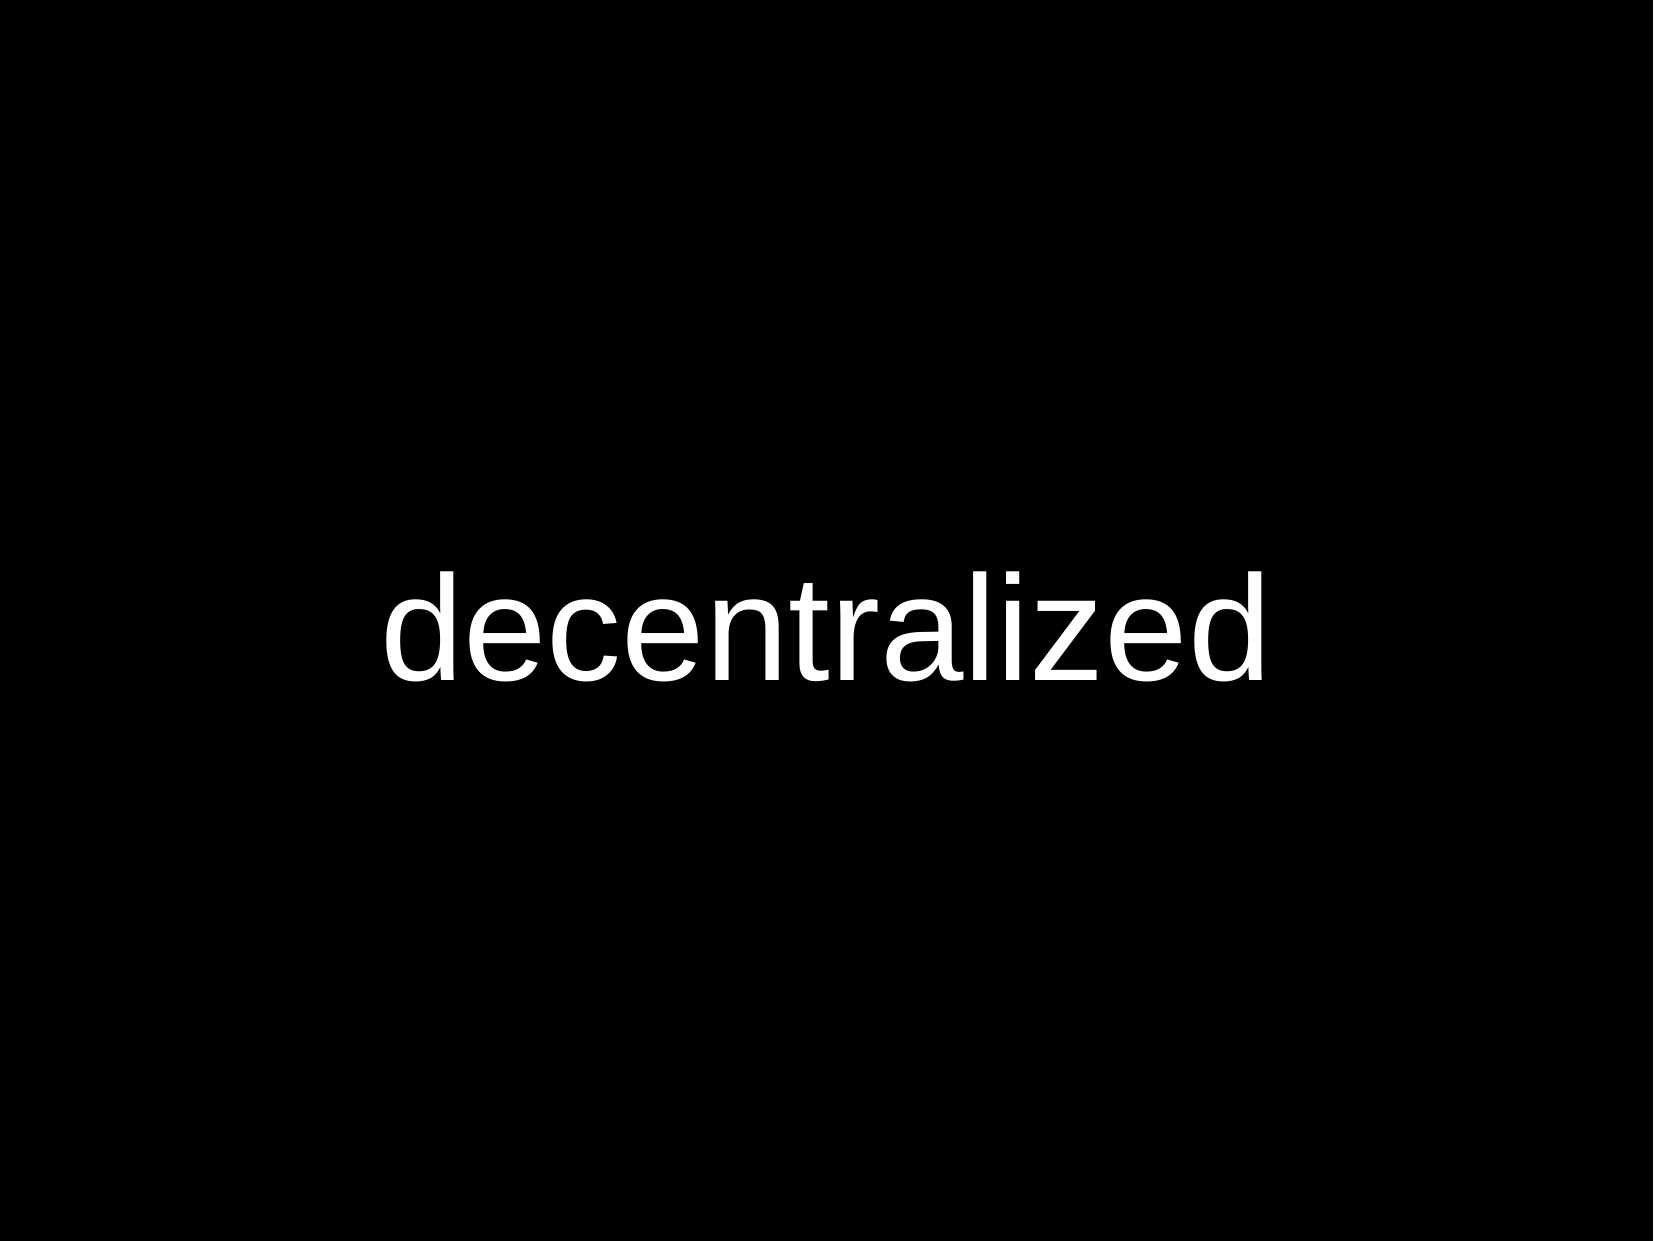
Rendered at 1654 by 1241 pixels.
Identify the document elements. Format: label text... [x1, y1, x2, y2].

title decentralized [82, 56, 1571, 1201]
